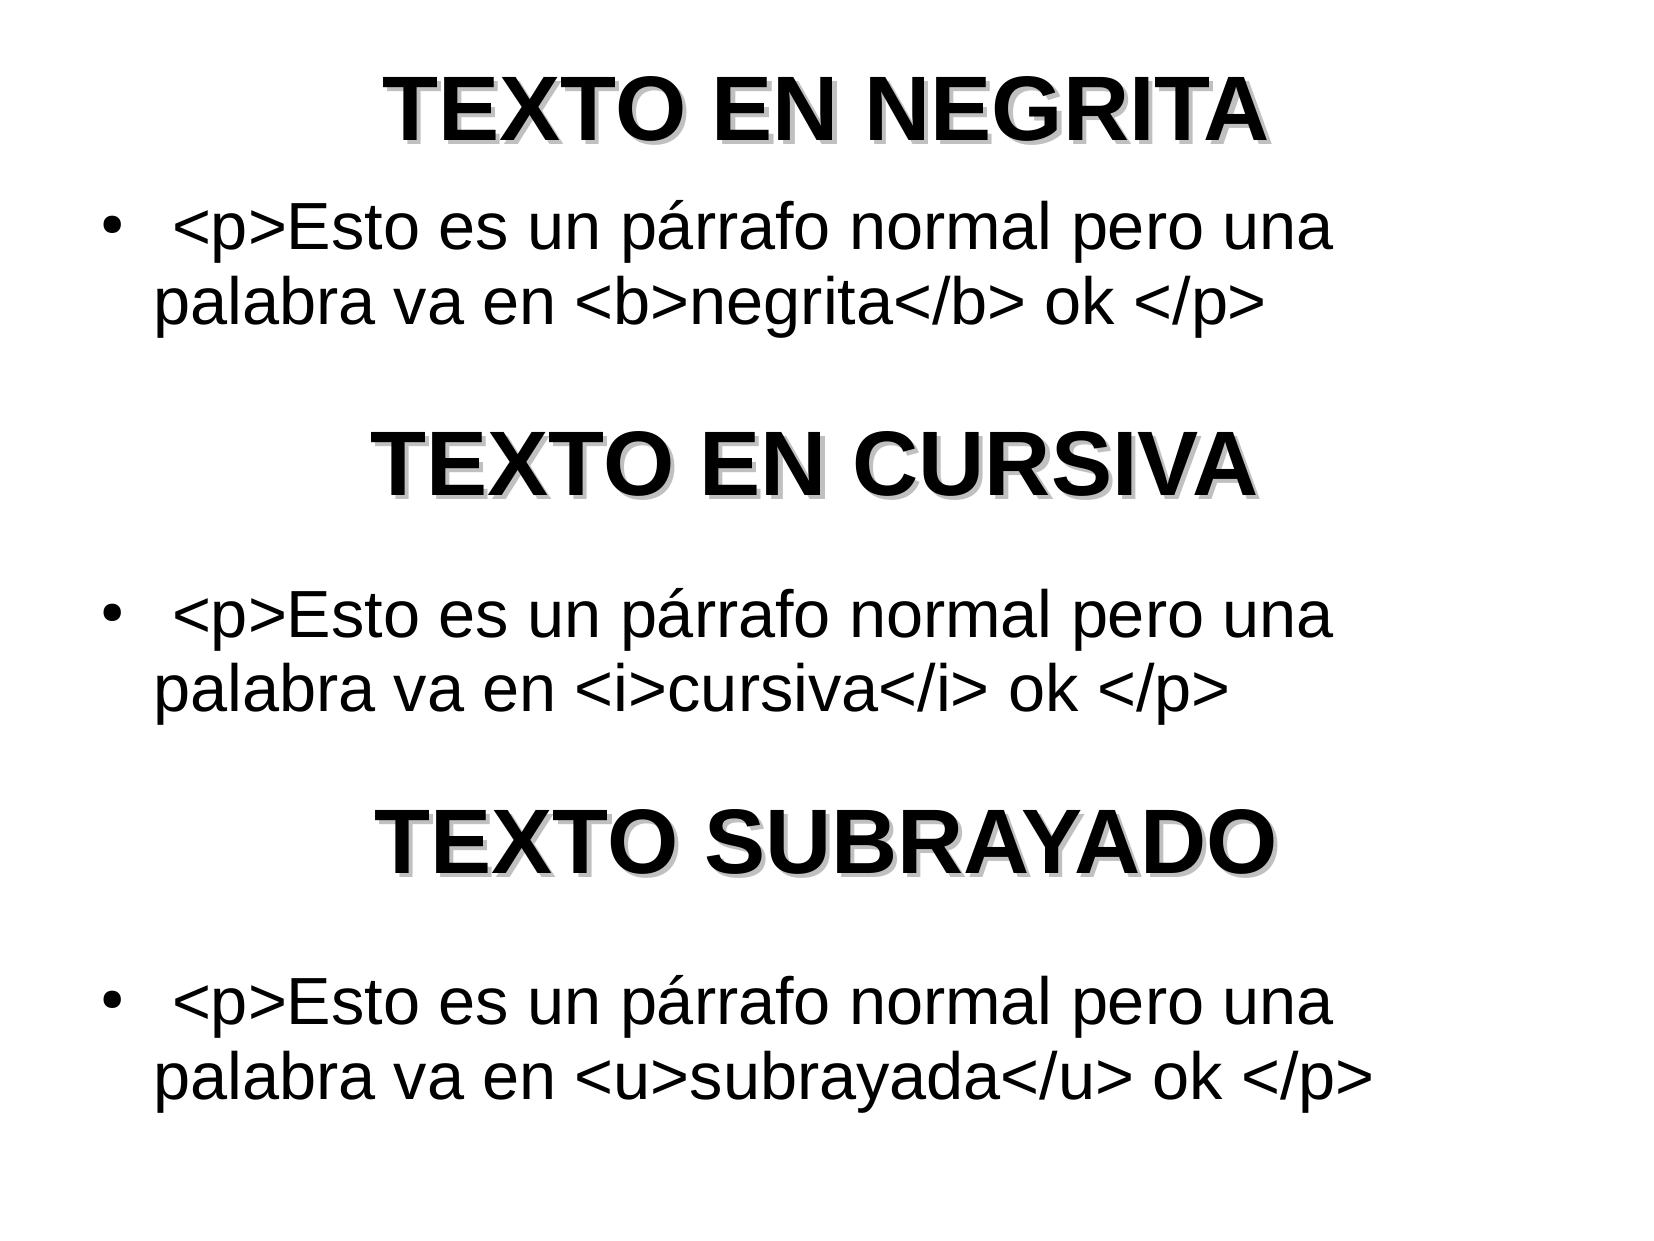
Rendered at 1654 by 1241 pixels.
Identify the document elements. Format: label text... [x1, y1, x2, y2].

list <p>Esto es un párrafo normal pero una palabra va en <b>negrita</b> ok </p> <p>Esto es un párrafo normal pero una palabra va en <i>cursiva</i> ok </p> <p>Esto es un párrafo normal pero una palabra va en <u>subrayada</u> ok </p> [82, 945, 1571, 1123]
list <p>Esto es un párrafo normal pero una palabra va en <b>negrita</b> ok </p> <p>Esto es un párrafo normal pero una palabra va en <i>cursiva</i> ok </p> <p>Esto es un párrafo normal pero una palabra va en <u>subrayada</u> ok </p> [82, 188, 1571, 737]
title TEXTO EN NEGRITA [82, 5, 1571, 188]
title TEXTO SUBRAYADO [82, 737, 1571, 945]
title TEXTO EN CURSIVA [70, 359, 1560, 567]
